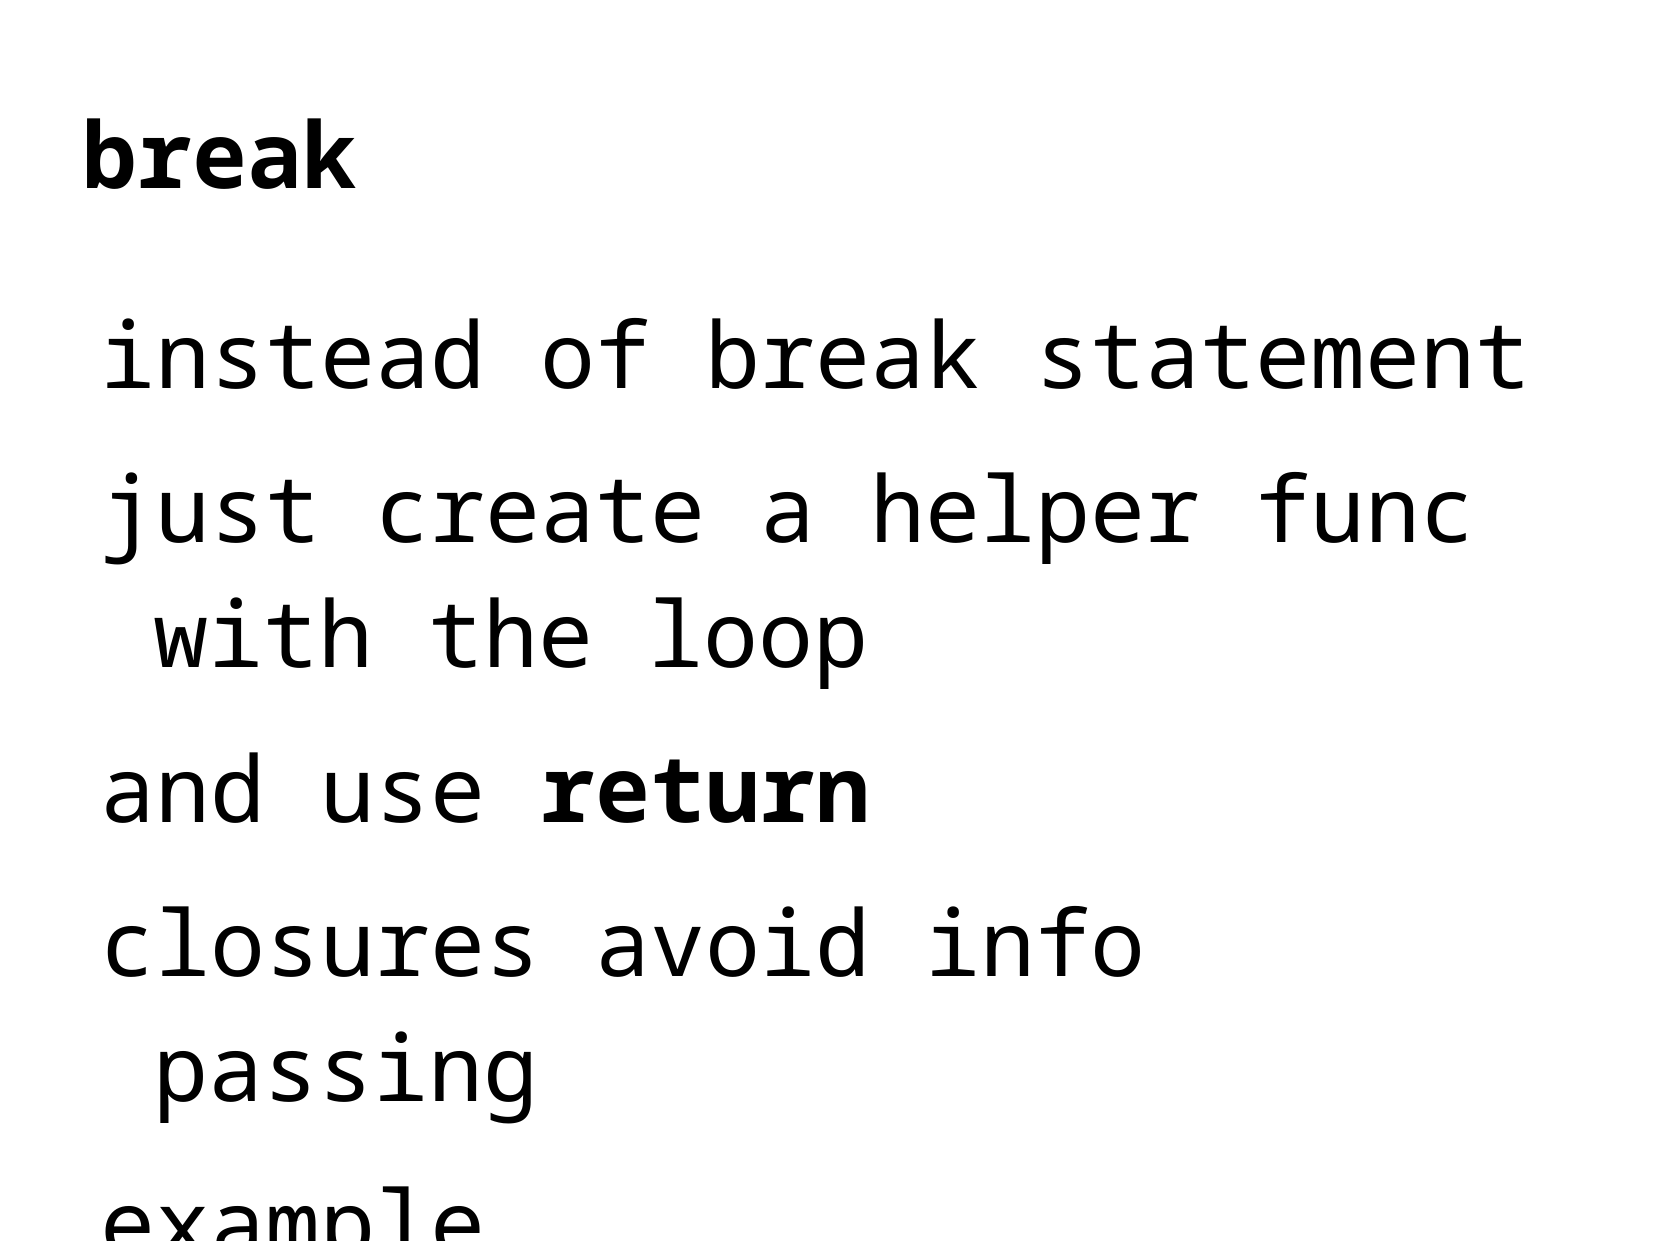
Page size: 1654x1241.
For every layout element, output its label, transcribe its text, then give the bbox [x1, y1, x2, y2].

list instead of break statement just create a helper func with the loop and use return closures avoid info passing example... [82, 290, 1571, 1241]
title break [82, 49, 1571, 257]
